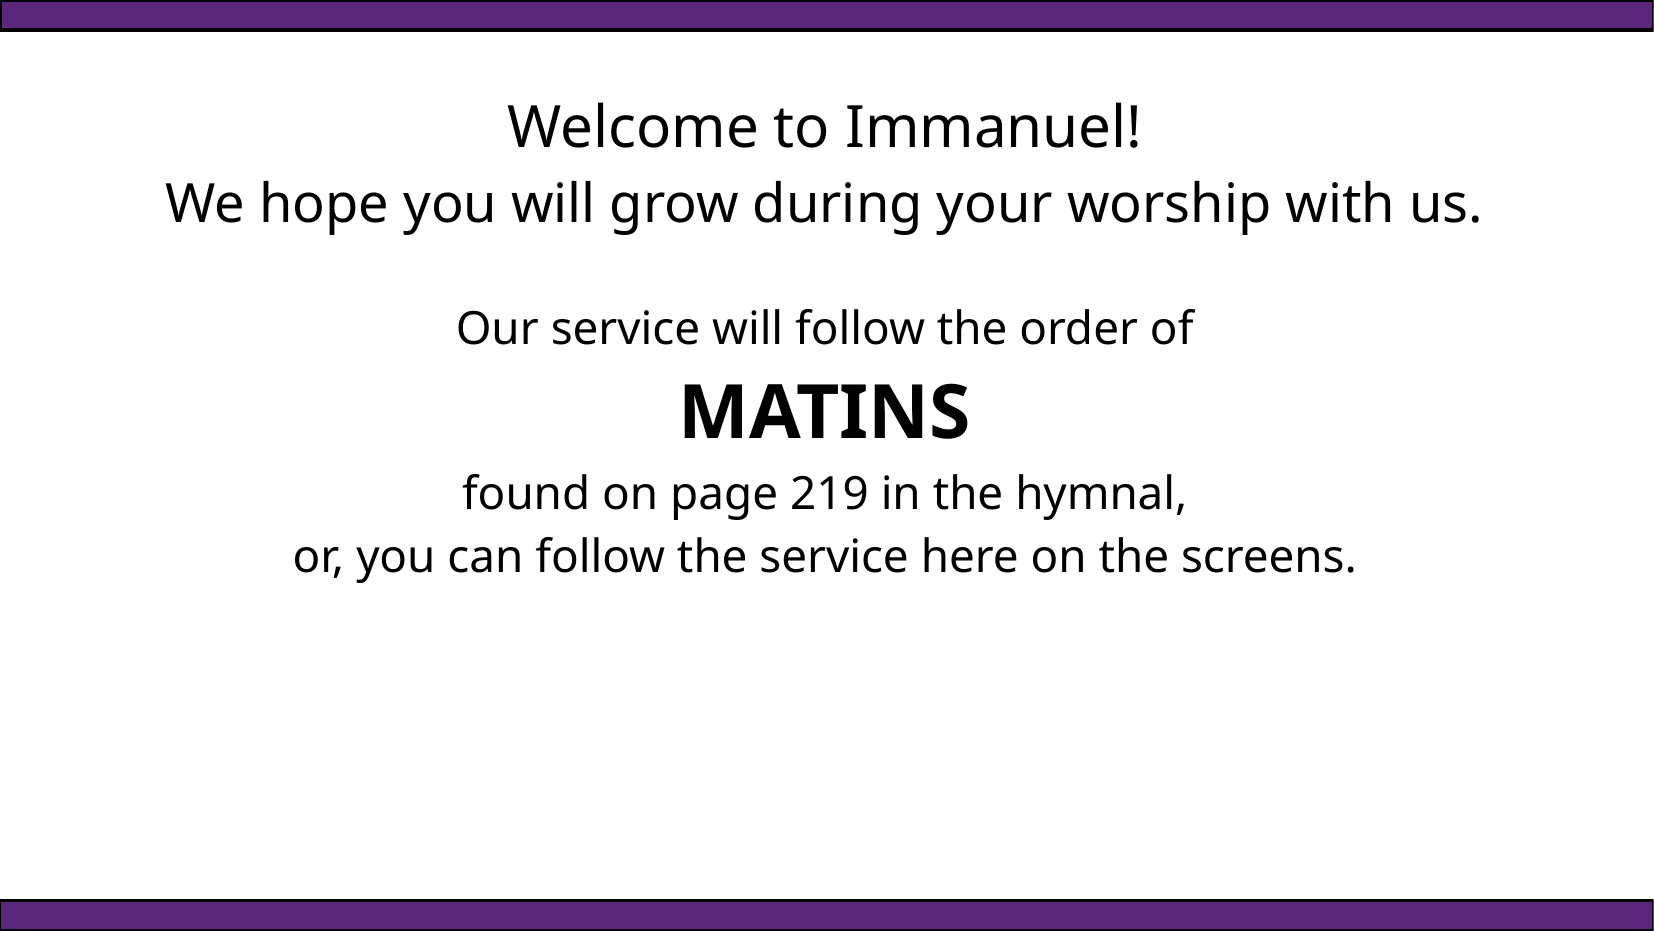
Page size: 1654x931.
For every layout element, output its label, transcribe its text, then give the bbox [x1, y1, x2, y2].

text_box [0, 900, 1654, 931]
text_box [0, 0, 1654, 31]
text_box Welcome to Immanuel! We hope you will grow during your worship with us. Our service will follow the order of MATINS found on page 219 in the hymnal, or, you can follow the service here on the screens. [75, 78, 1576, 556]
picture [0, 31, 1654, 900]
